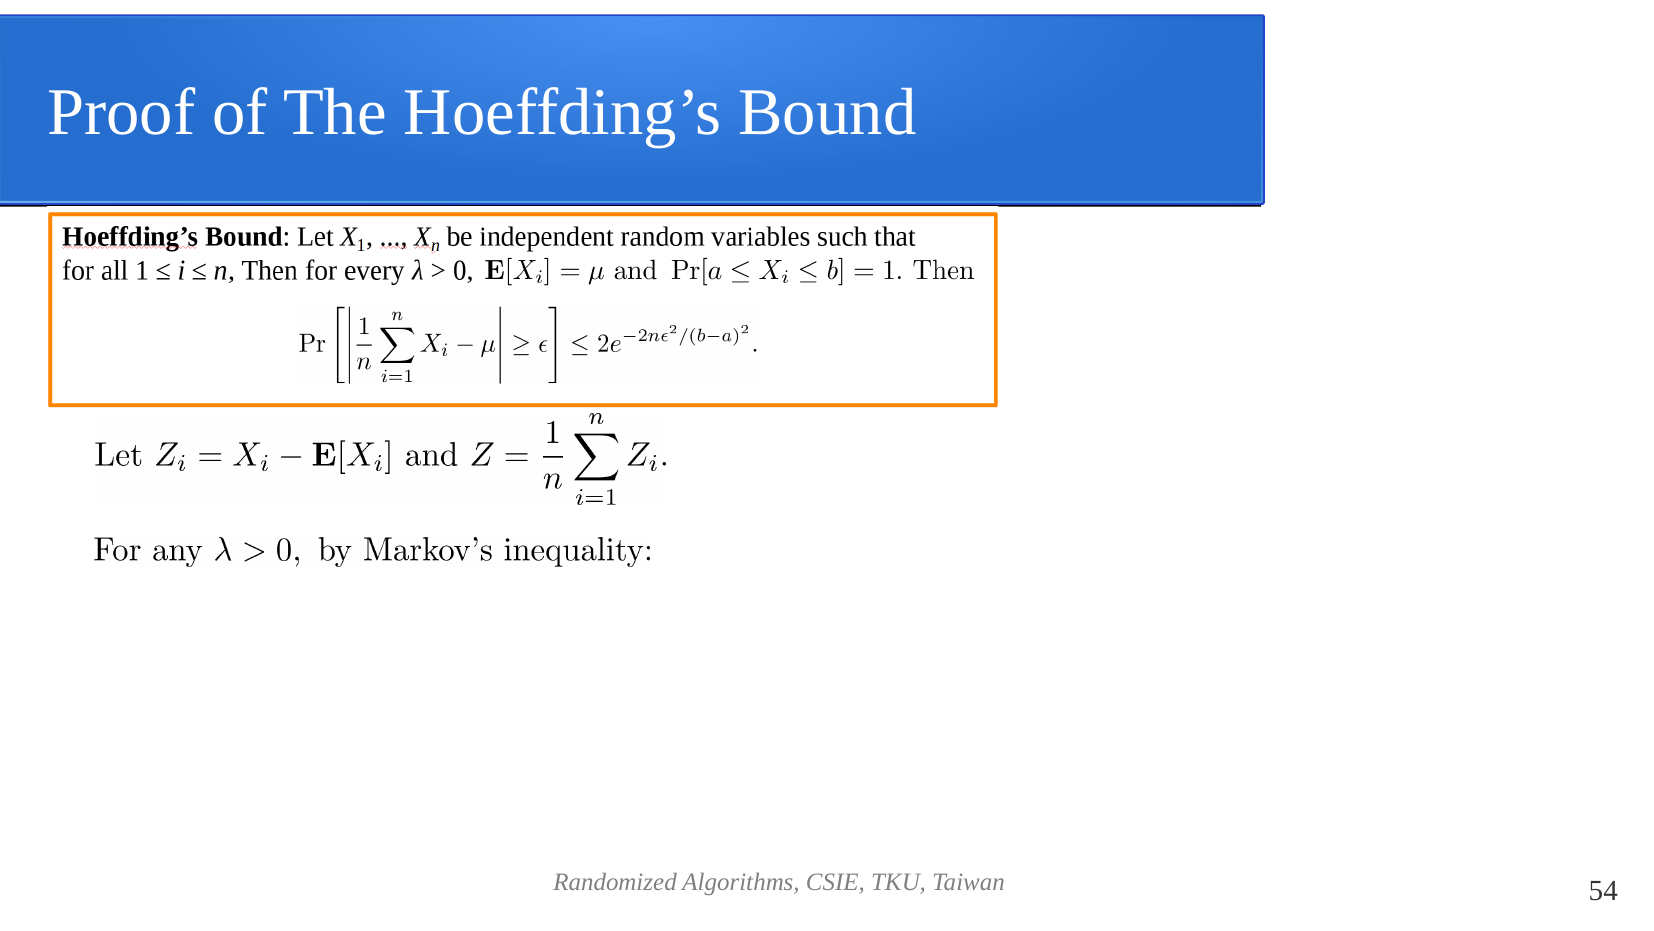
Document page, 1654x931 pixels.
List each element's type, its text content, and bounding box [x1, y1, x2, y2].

picture [94, 537, 650, 567]
title Proof of The Hoeffding’s Bound [47, 35, 1199, 189]
picture [47, 206, 998, 408]
picture [95, 413, 666, 505]
